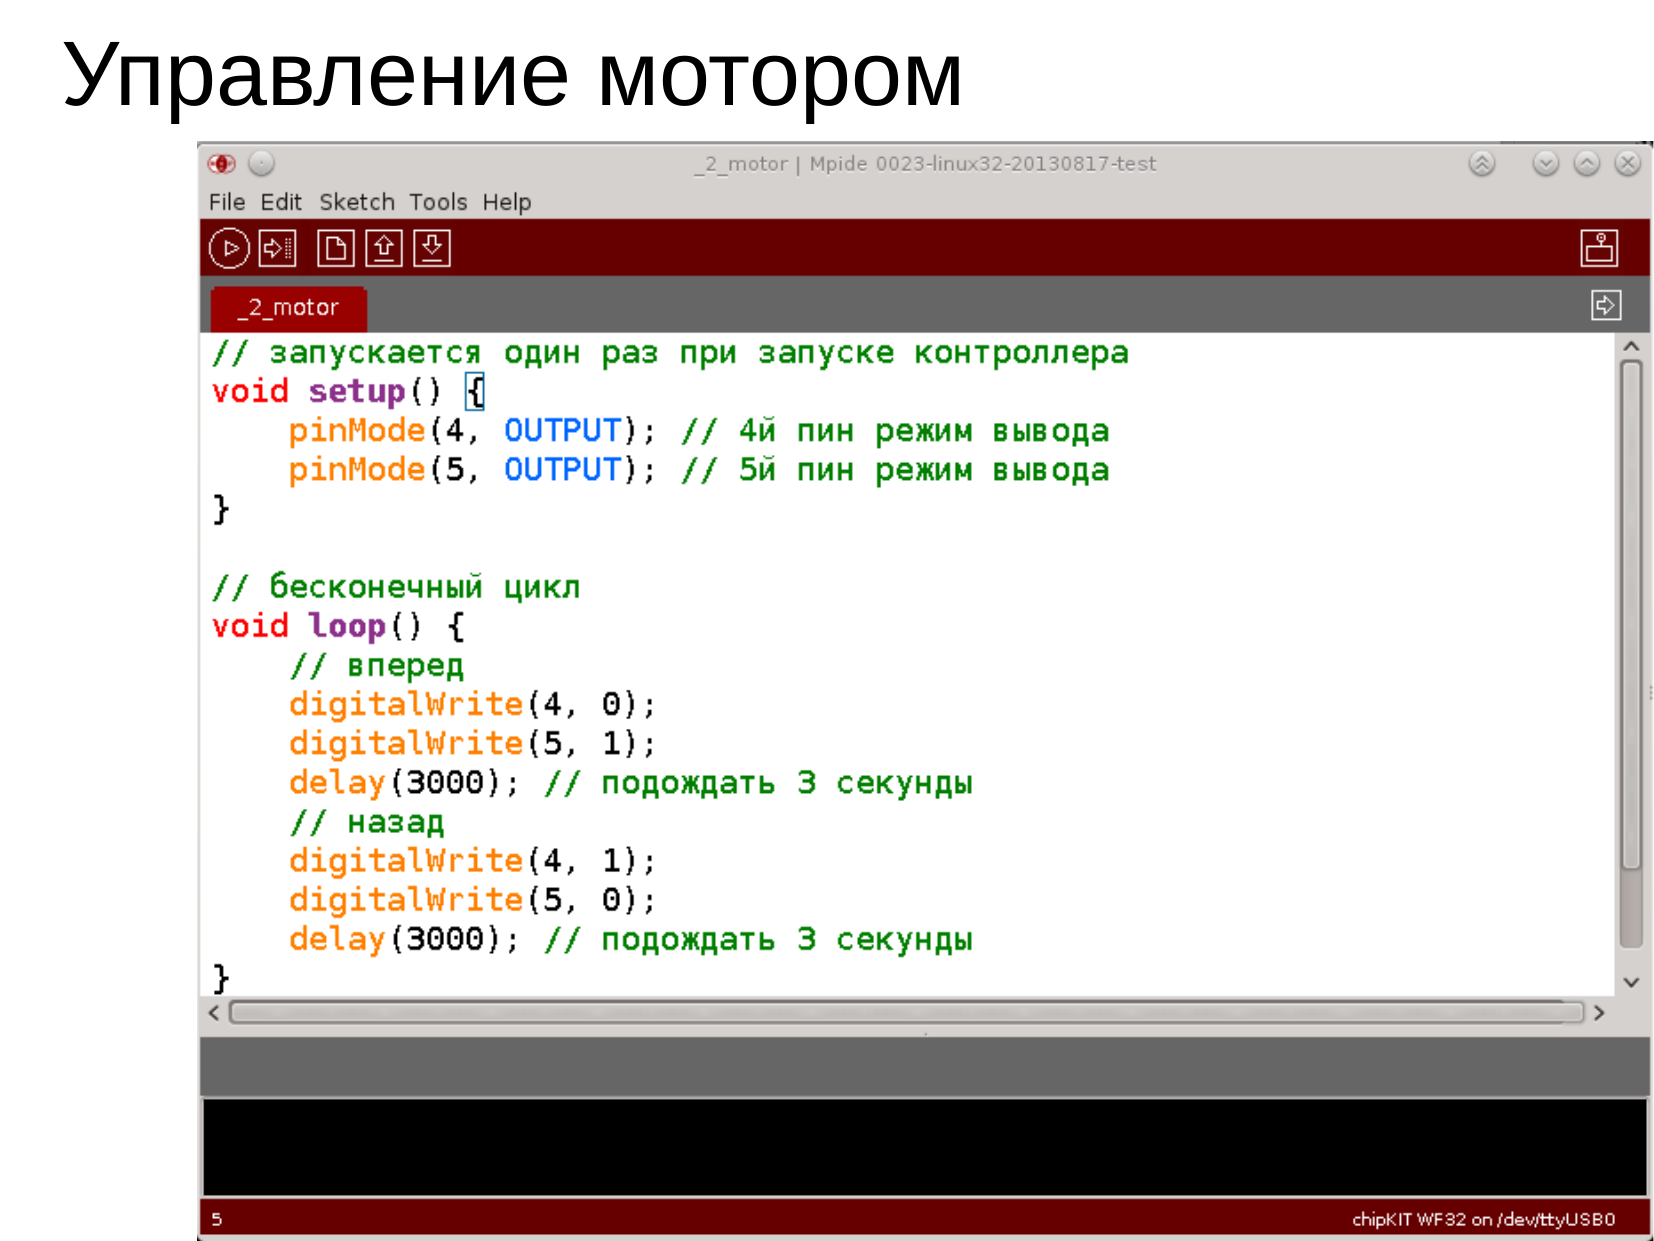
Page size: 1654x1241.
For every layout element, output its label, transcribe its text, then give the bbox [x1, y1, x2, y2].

picture [197, 141, 1654, 1241]
title Управление мотором [35, 5, 993, 142]
